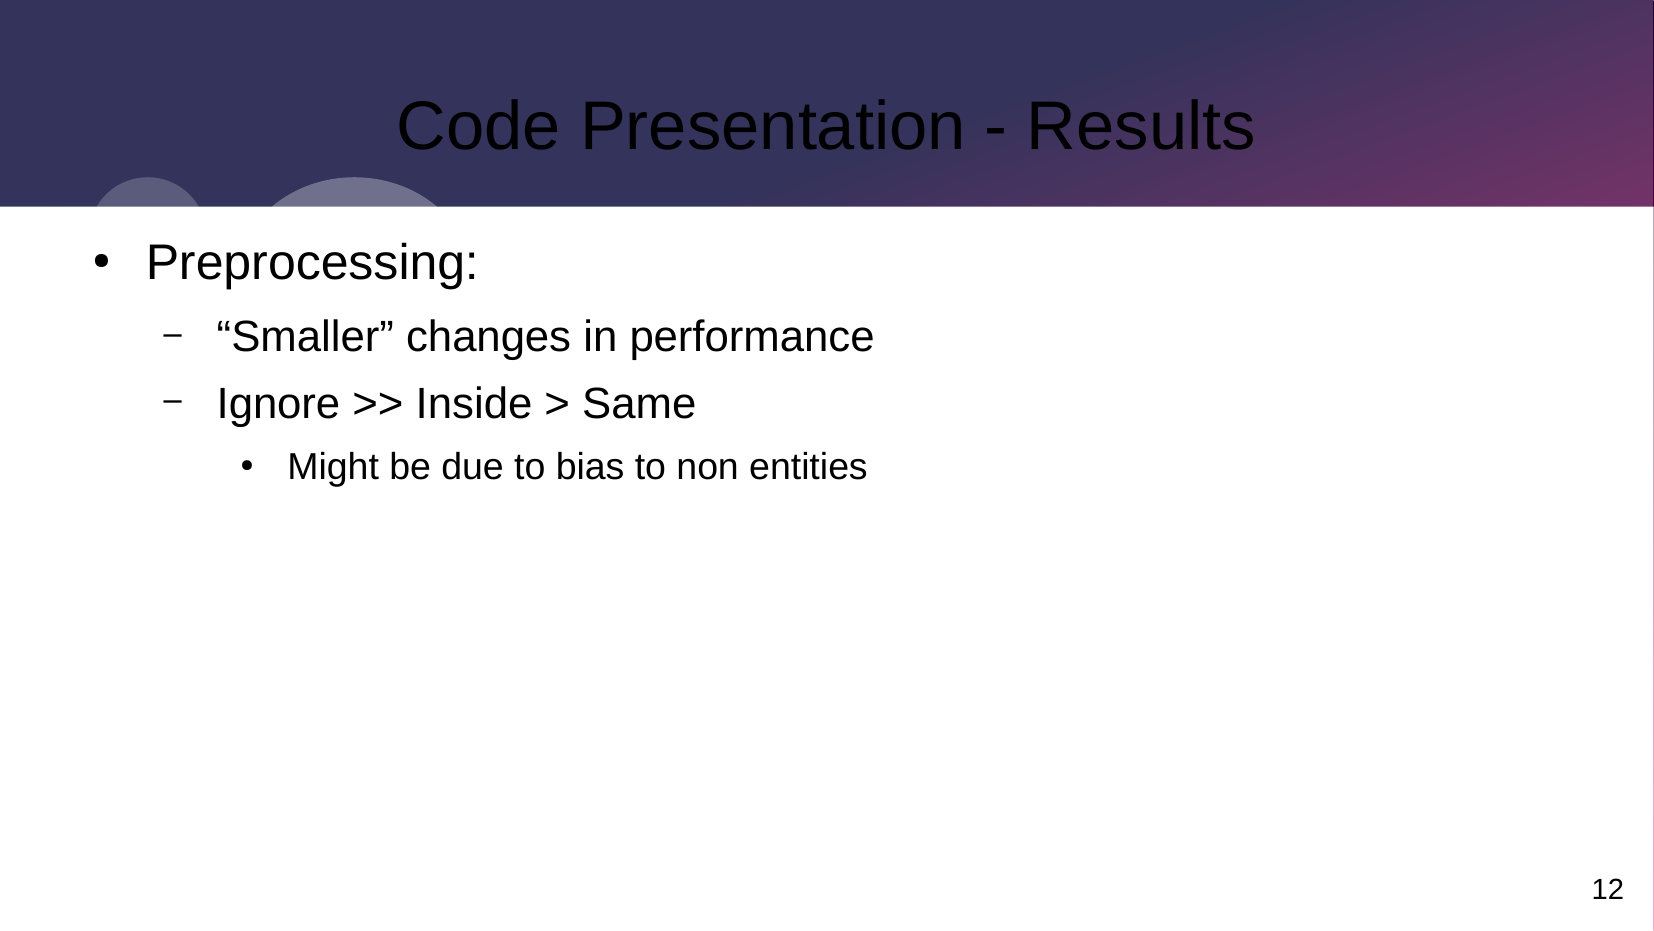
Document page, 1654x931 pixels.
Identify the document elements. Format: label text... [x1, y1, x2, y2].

list Preprocessing: “Smaller” changes in performance Ignore >> Inside > Same Might be due to bias to non entities [75, 234, 1552, 826]
title Code Presentation - Results [88, 44, 1565, 207]
